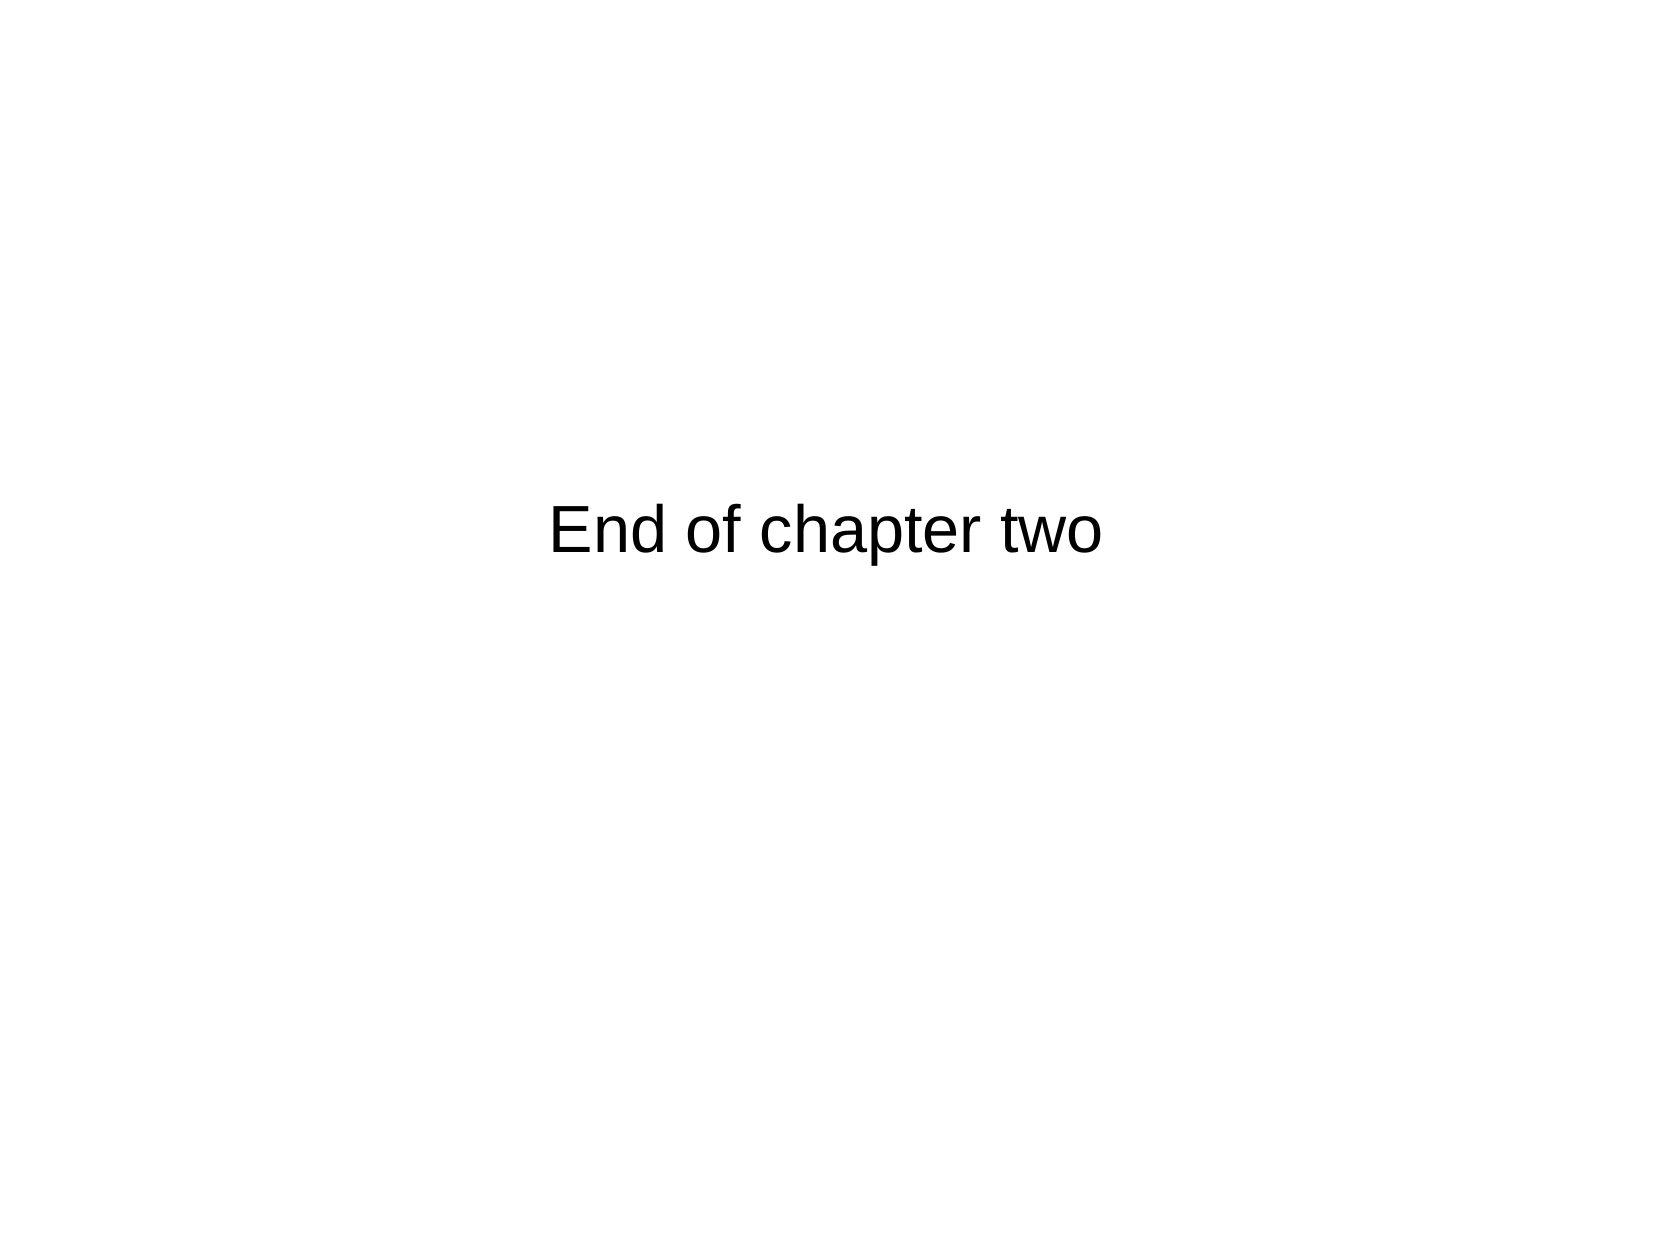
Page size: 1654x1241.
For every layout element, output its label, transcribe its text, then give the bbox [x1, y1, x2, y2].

subtitle End of chapter two [82, 49, 1571, 1010]
